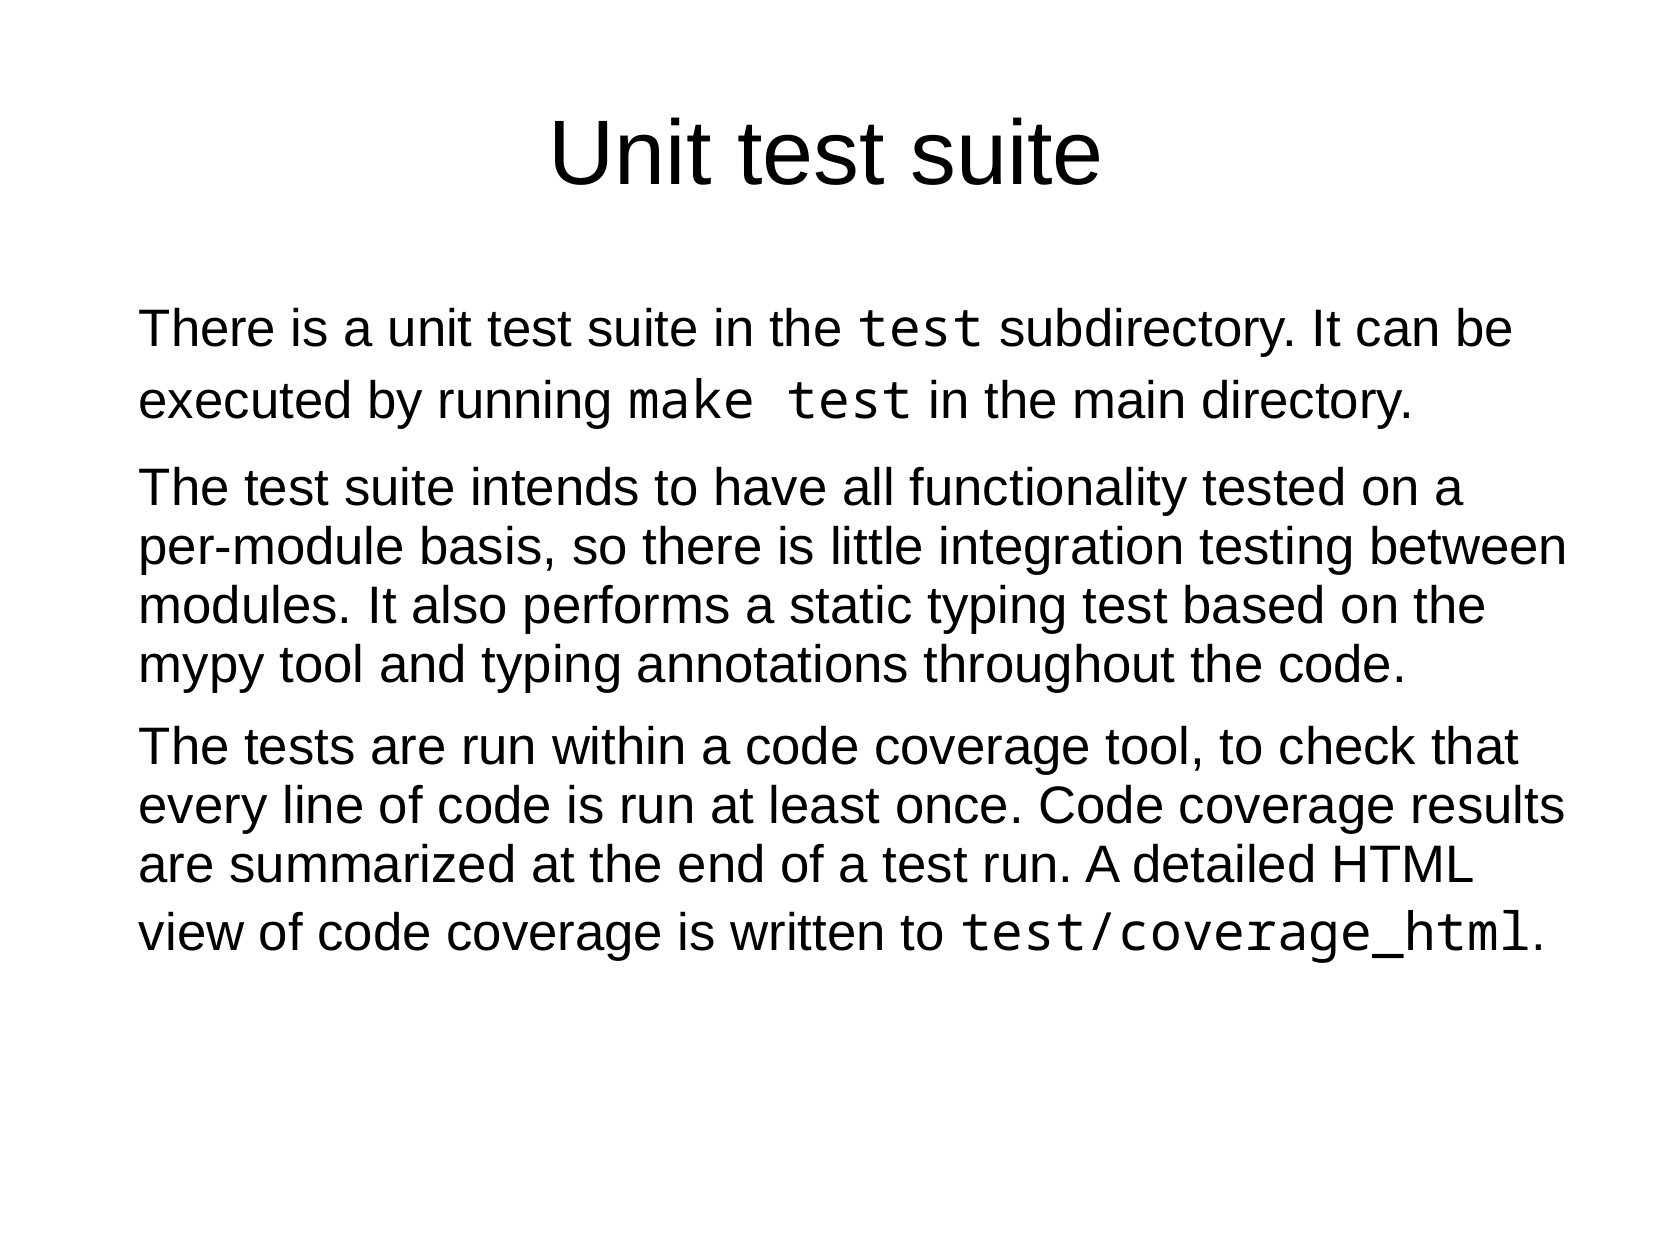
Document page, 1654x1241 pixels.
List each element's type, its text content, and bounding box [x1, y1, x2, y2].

title Unit test suite [82, 49, 1571, 257]
list There is a unit test suite in the test subdirectory. It can be executed by running make test in the main directory. The test suite intends to have all functionality tested on a per-module basis, so there is little integration testing between modules. It also performs a static typing test based on the mypy tool and typing annotations throughout the code. The tests are run within a code coverage tool, to check that every line of code is run at least once. Code coverage results are summarized at the end of a test run. A detailed HTML view of code coverage is written to test/coverage_html. [82, 290, 1571, 1010]
